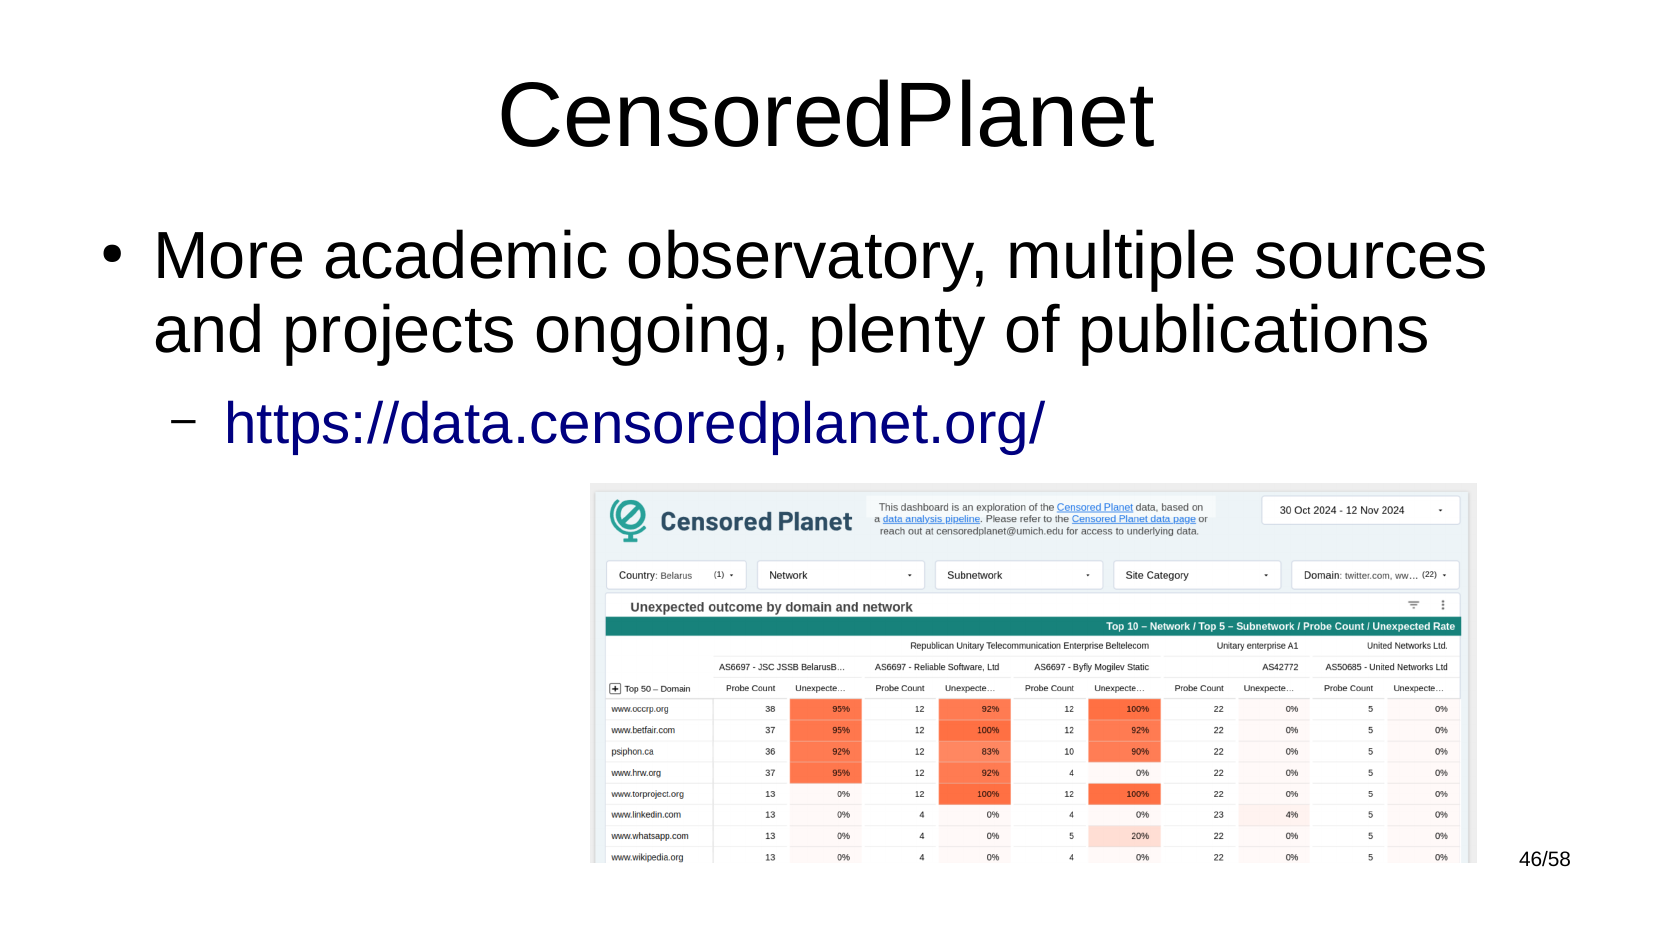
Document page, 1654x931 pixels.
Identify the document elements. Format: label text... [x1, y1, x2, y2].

list More academic observatory, multiple sources and projects ongoing, plenty of publications https://data.censoredplanet.org/ [82, 217, 1571, 758]
picture [590, 483, 1477, 863]
title CensoredPlanet [82, 37, 1571, 193]
